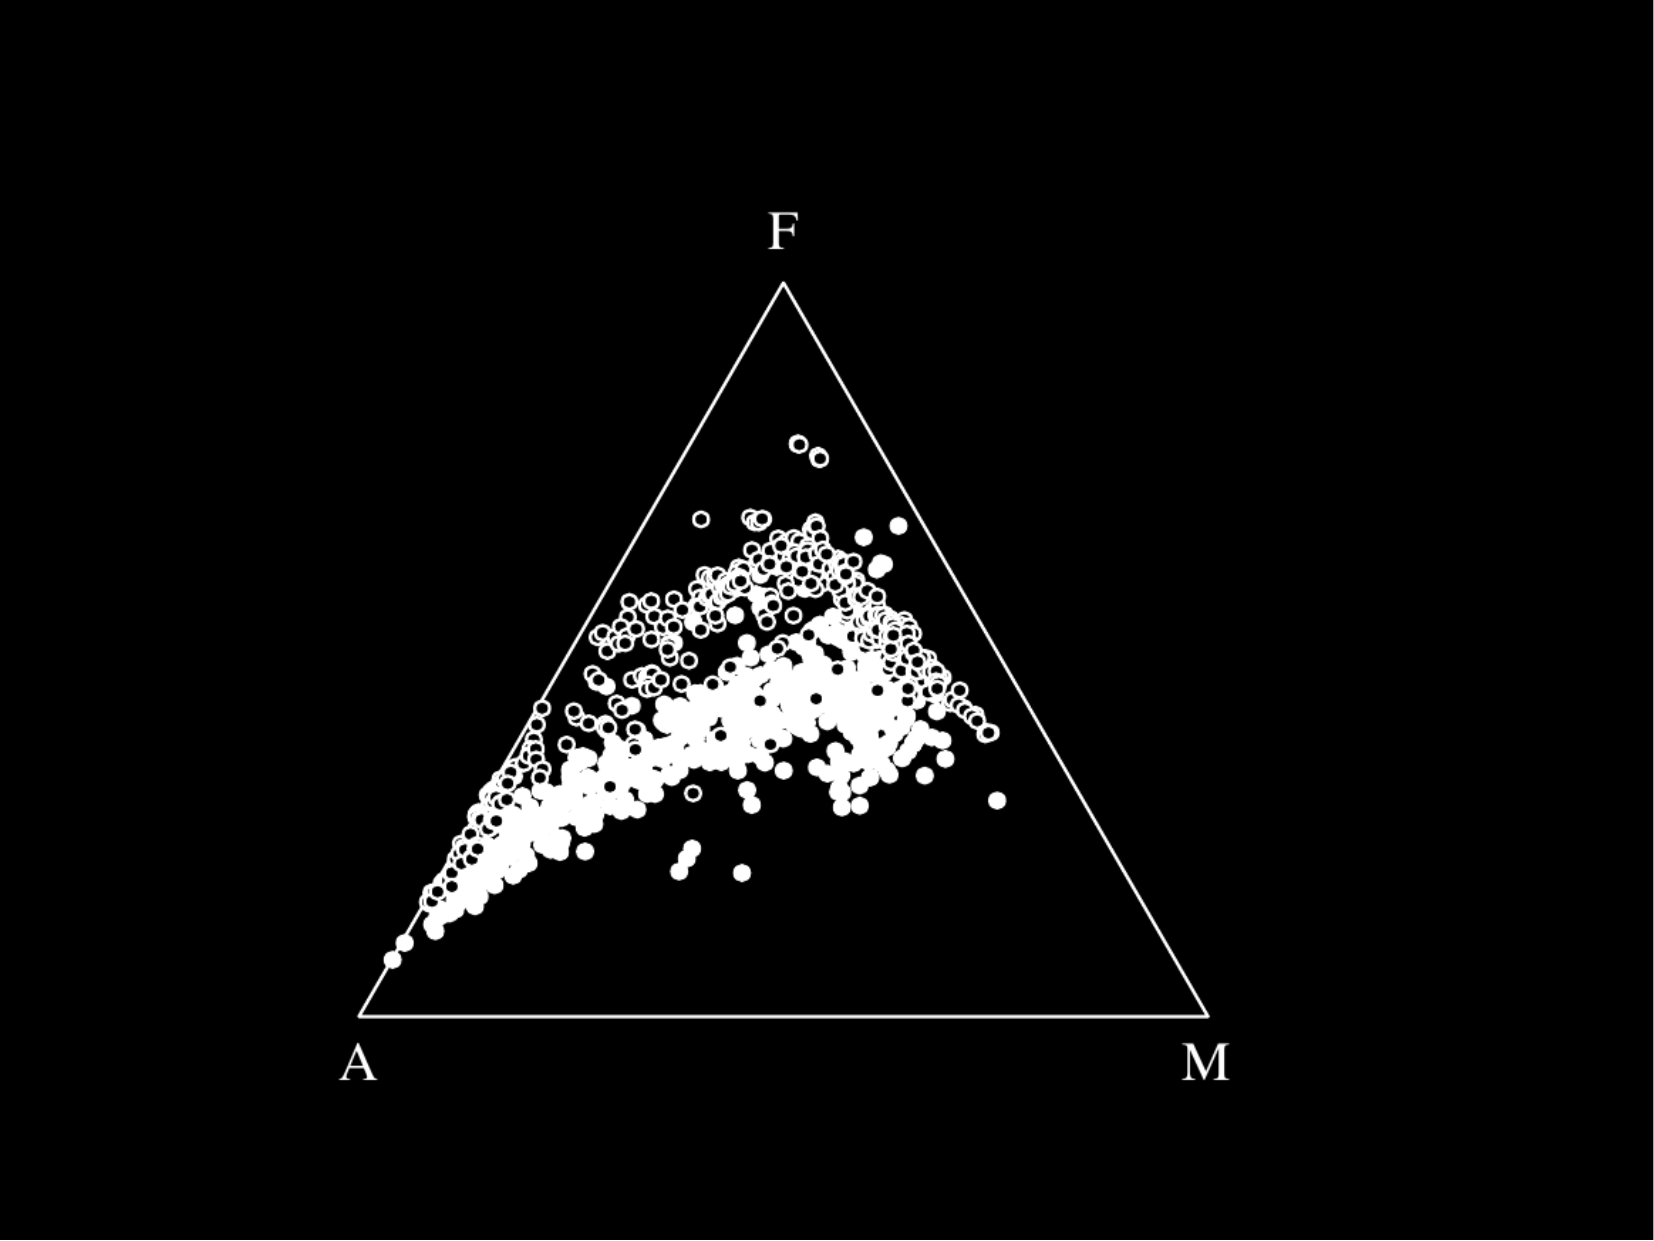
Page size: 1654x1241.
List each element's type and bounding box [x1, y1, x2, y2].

picture [330, 198, 1240, 1093]
